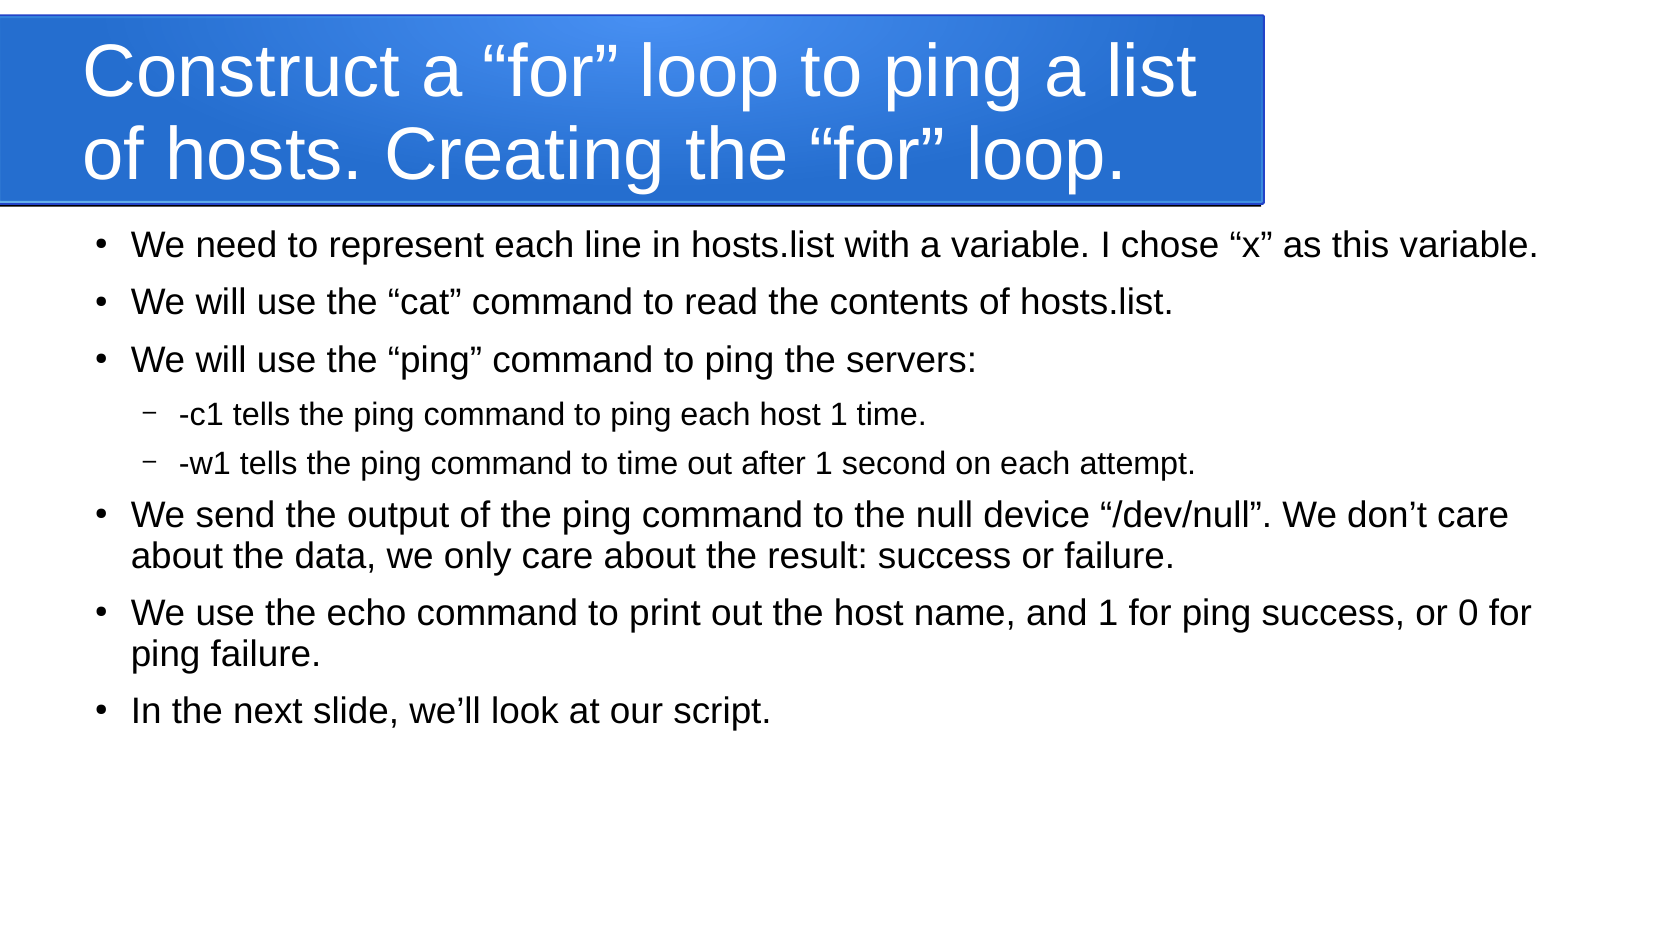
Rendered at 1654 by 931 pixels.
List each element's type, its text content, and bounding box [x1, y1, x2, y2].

title Construct a “for” loop to ping a list of hosts. Creating the “for” loop. [82, 29, 1235, 196]
list We need to represent each line in hosts.list with a variable. I chose “x” as this variable. We will use the “cat” command to read the contents of hosts.list. We will use the “ping” command to ping the servers: -c1 tells the ping command to ping each host 1 time. -w1 tells the ping command to time out after 1 second on each attempt. We send the output of the ping command to the null device “/dev/null”. We don’t care about the data, we only care about the result: success or failure. We use the echo command to print out the host name, and 1 for ping success, or 0 for ping failure. In the next slide, we’ll look at our script. [82, 224, 1571, 764]
